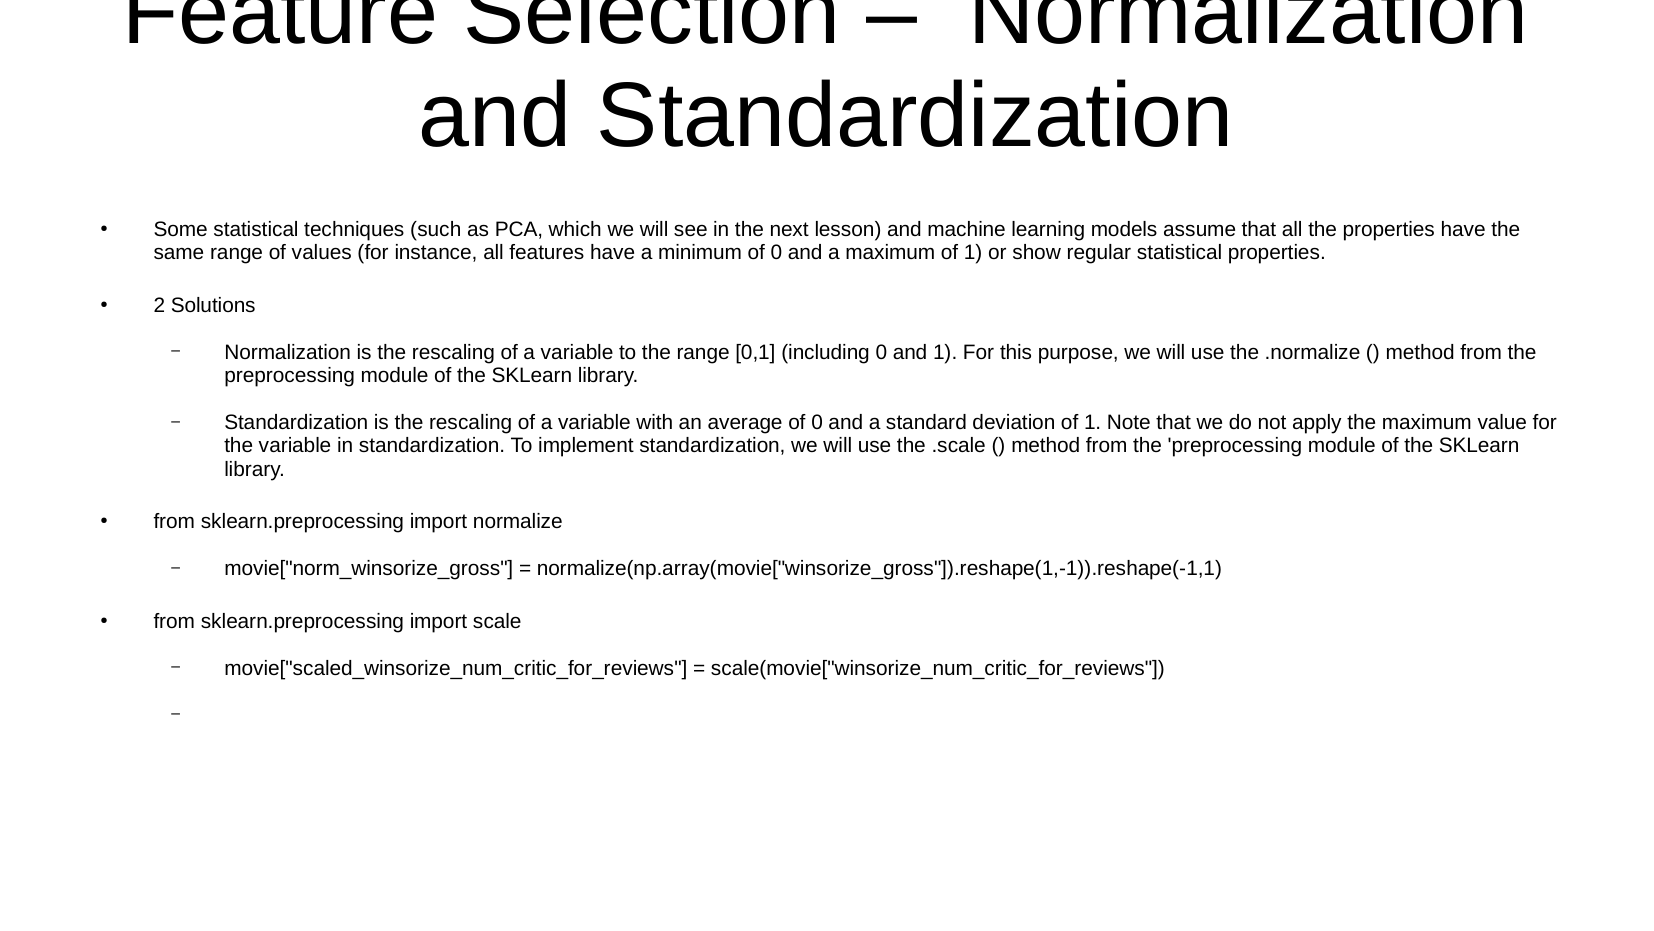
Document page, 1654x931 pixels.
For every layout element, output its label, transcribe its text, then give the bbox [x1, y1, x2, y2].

list Some statistical techniques (such as PCA, which we will see in the next lesson) and machine learning models assume that all the properties have the same range of values (for instance, all features have a minimum of 0 and a maximum of 1) or show regular statistical properties. 2 Solutions Normalization is the rescaling of a variable to the range [0,1] (including 0 and 1). For this purpose, we will use the .normalize () method from the preprocessing module of the SKLearn library. Standardization is the rescaling of a variable with an average of 0 and a standard deviation of 1. Note that we do not apply the maximum value for the variable in standardization. To implement standardization, we will use the .scale () method from the 'preprocessing module of the SKLearn library. from sklearn.preprocessing import normalize movie["norm_winsorize_gross"] = normalize(np.array(movie["winsorize_gross"]).reshape(1,-1)).reshape(-1,1) from sklearn.preprocessing import scale ​movie["scaled_winsorize_num_critic_for_reviews"] = scale(movie["winsorize_num_critic_for_reviews"]) [82, 217, 1571, 758]
title Feature Selection – Normalization and Standardization [82, 0, 1571, 217]
